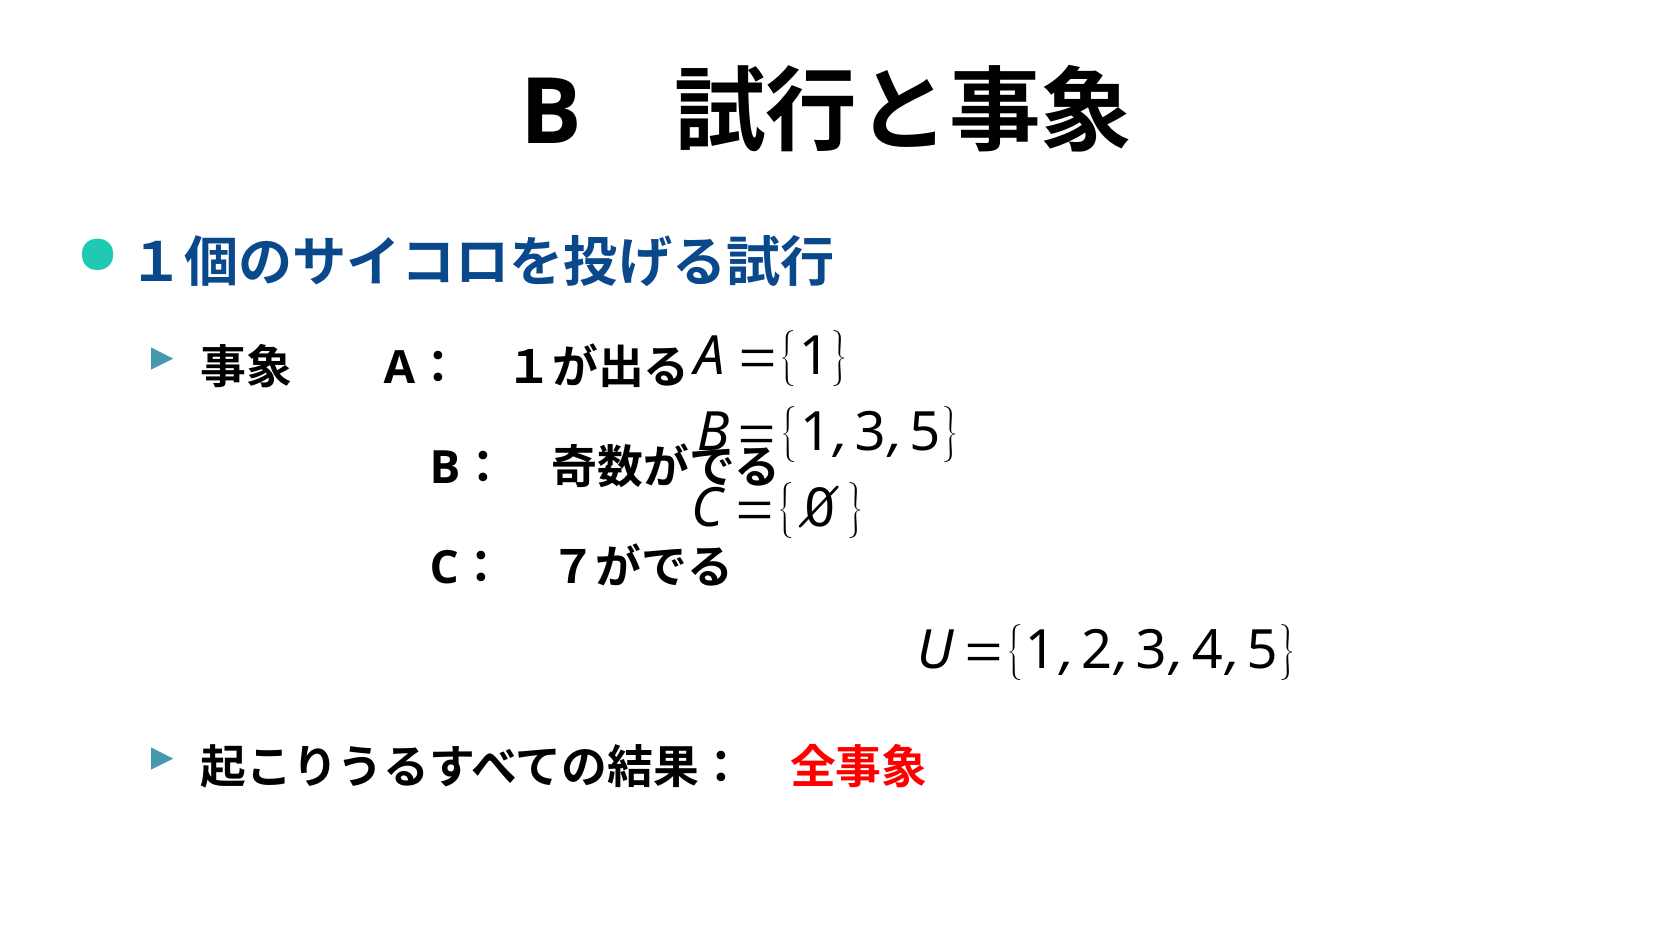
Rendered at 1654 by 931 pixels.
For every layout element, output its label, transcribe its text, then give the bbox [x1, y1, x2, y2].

chart [915, 620, 1301, 683]
list １個のサイコロを投げる試行 事象 A： １が出る B： 奇数がでる C： ７がでる 起こりうるすべての結果： 全事象 [59, 206, 1595, 827]
chart [691, 326, 853, 389]
chart [690, 478, 868, 541]
chart [696, 401, 963, 465]
title B 試行と事象 [29, 29, 1625, 178]
